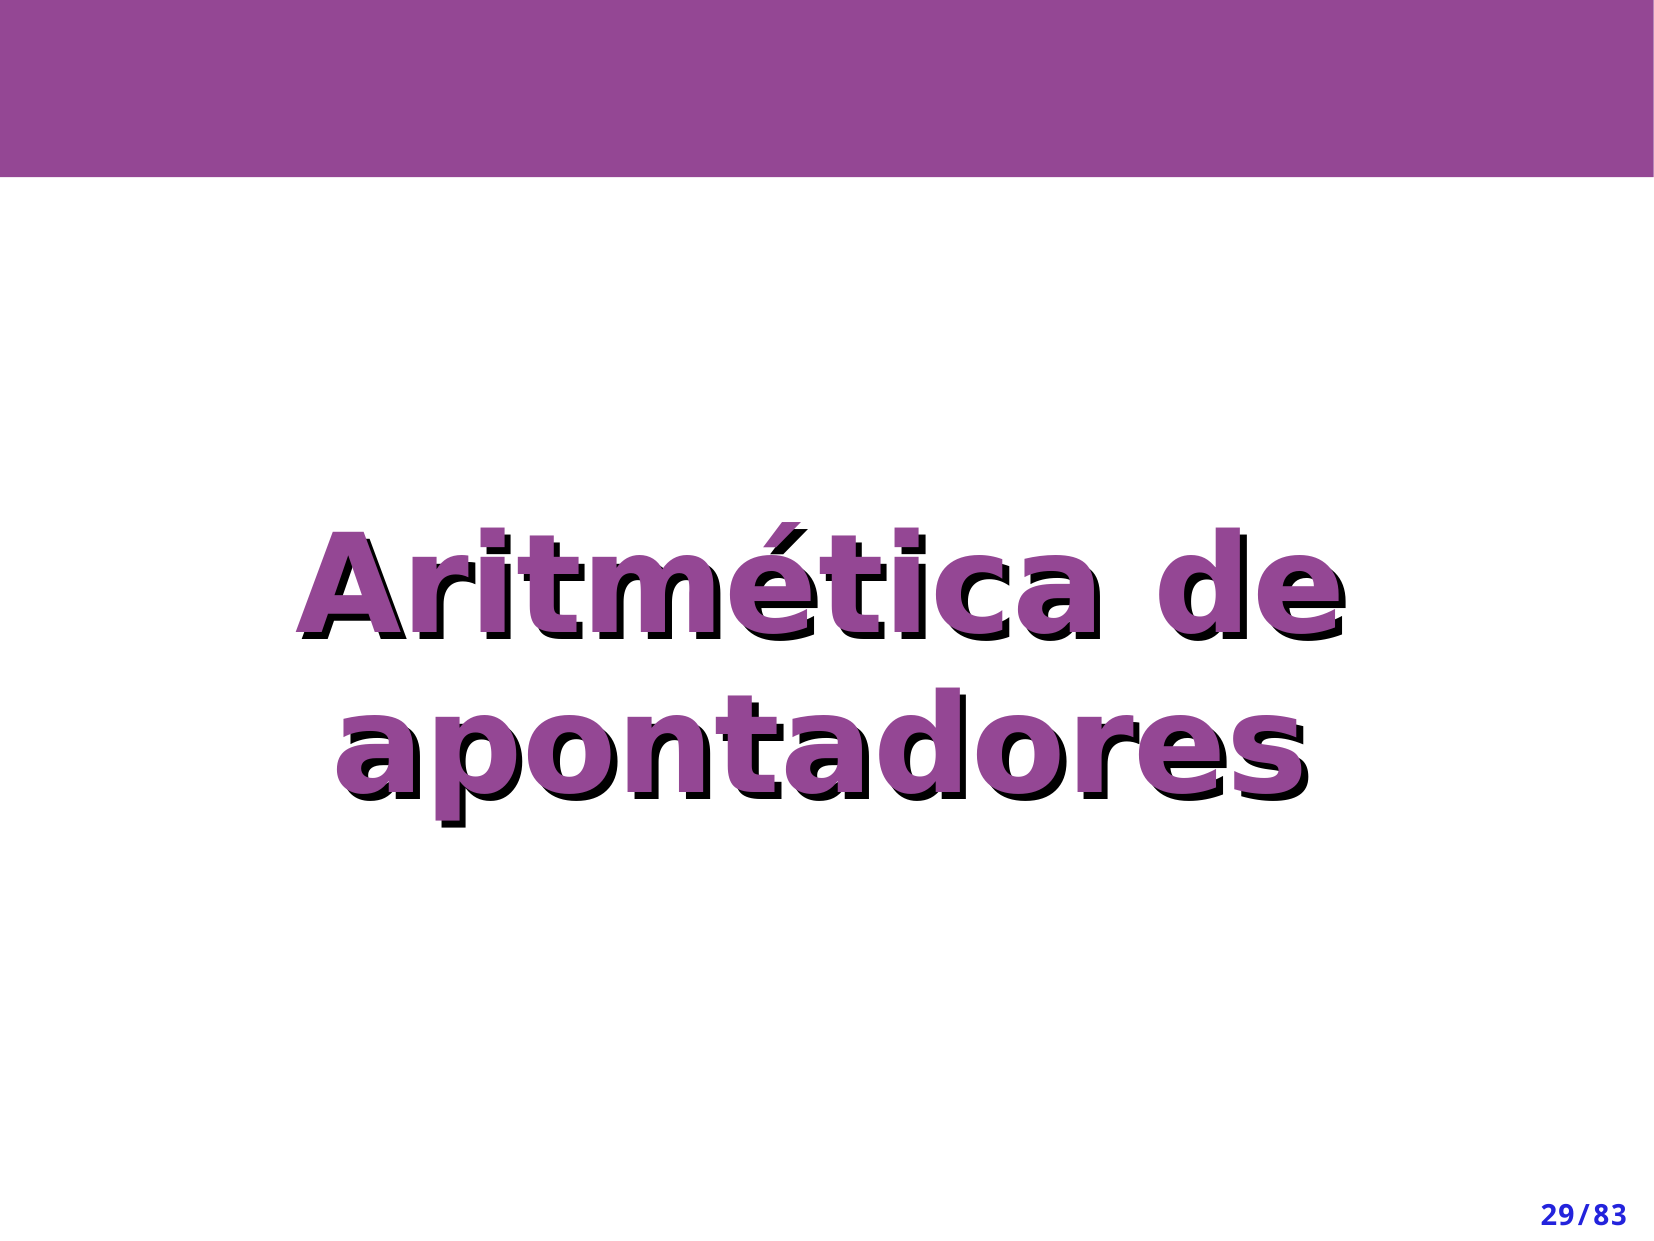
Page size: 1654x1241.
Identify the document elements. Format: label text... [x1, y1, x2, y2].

text_box Aritmética de apontadores [280, 497, 1374, 833]
